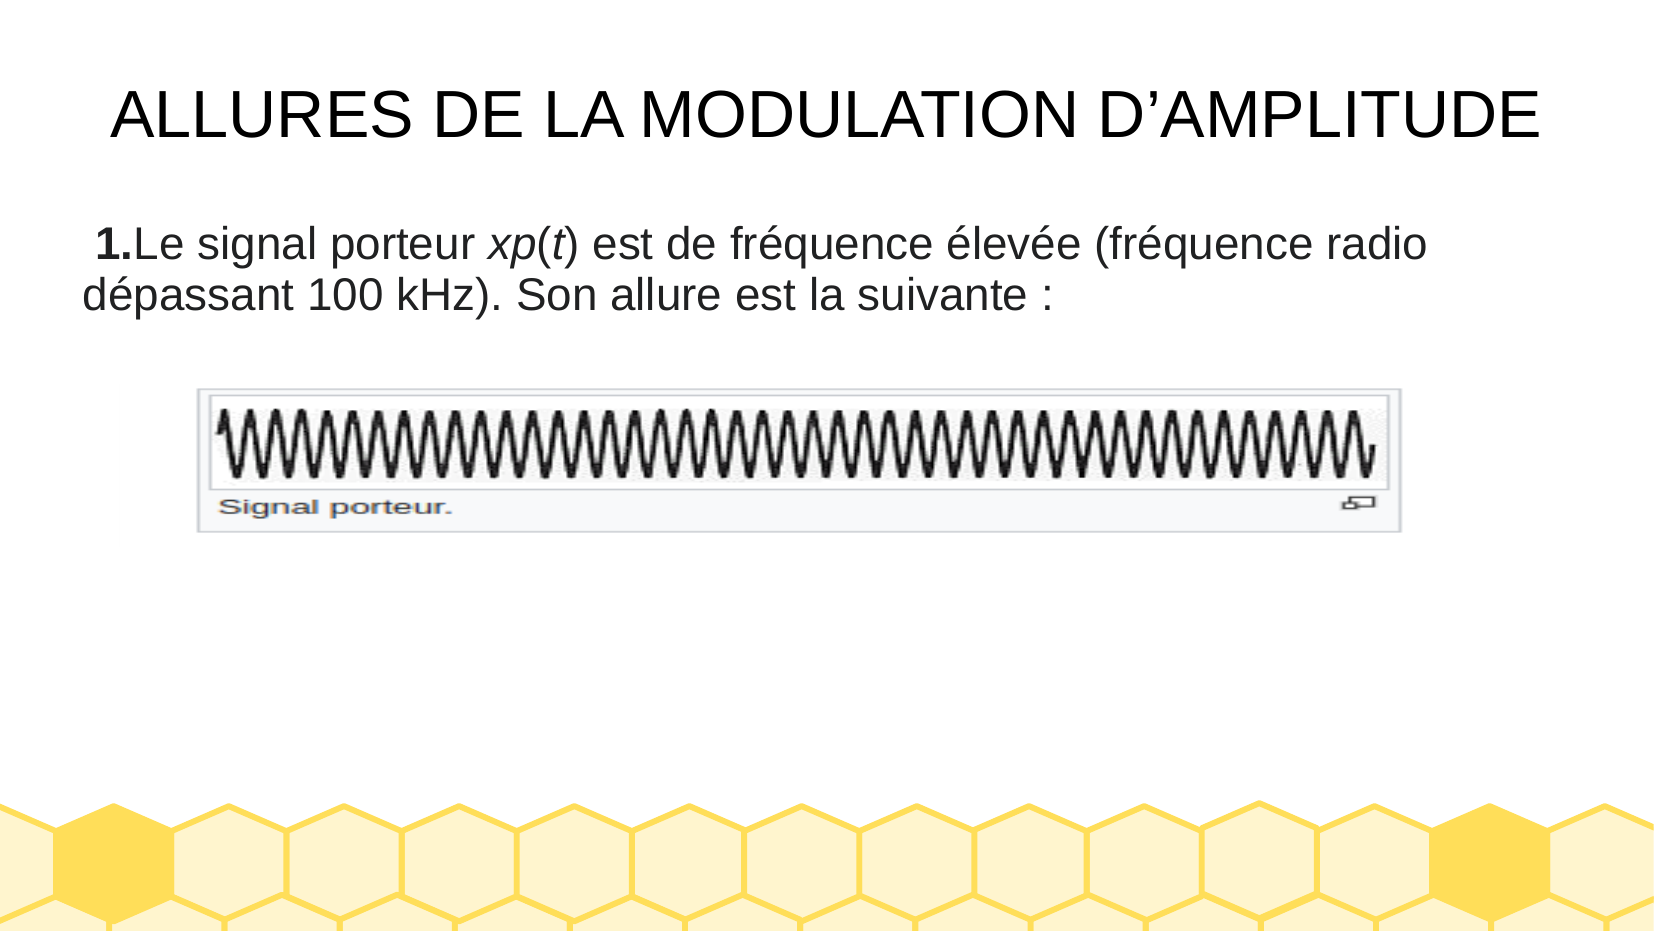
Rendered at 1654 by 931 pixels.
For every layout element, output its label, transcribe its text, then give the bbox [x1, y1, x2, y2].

picture [118, 384, 1447, 547]
title ALLURES DE LA MODULATION D’AMPLITUDE [82, 37, 1571, 193]
list 1.Le signal porteur xp(t) est de fréquence élevée (fréquence radio dépassant 100 kHz). Son allure est la suivante : [82, 217, 1571, 758]
